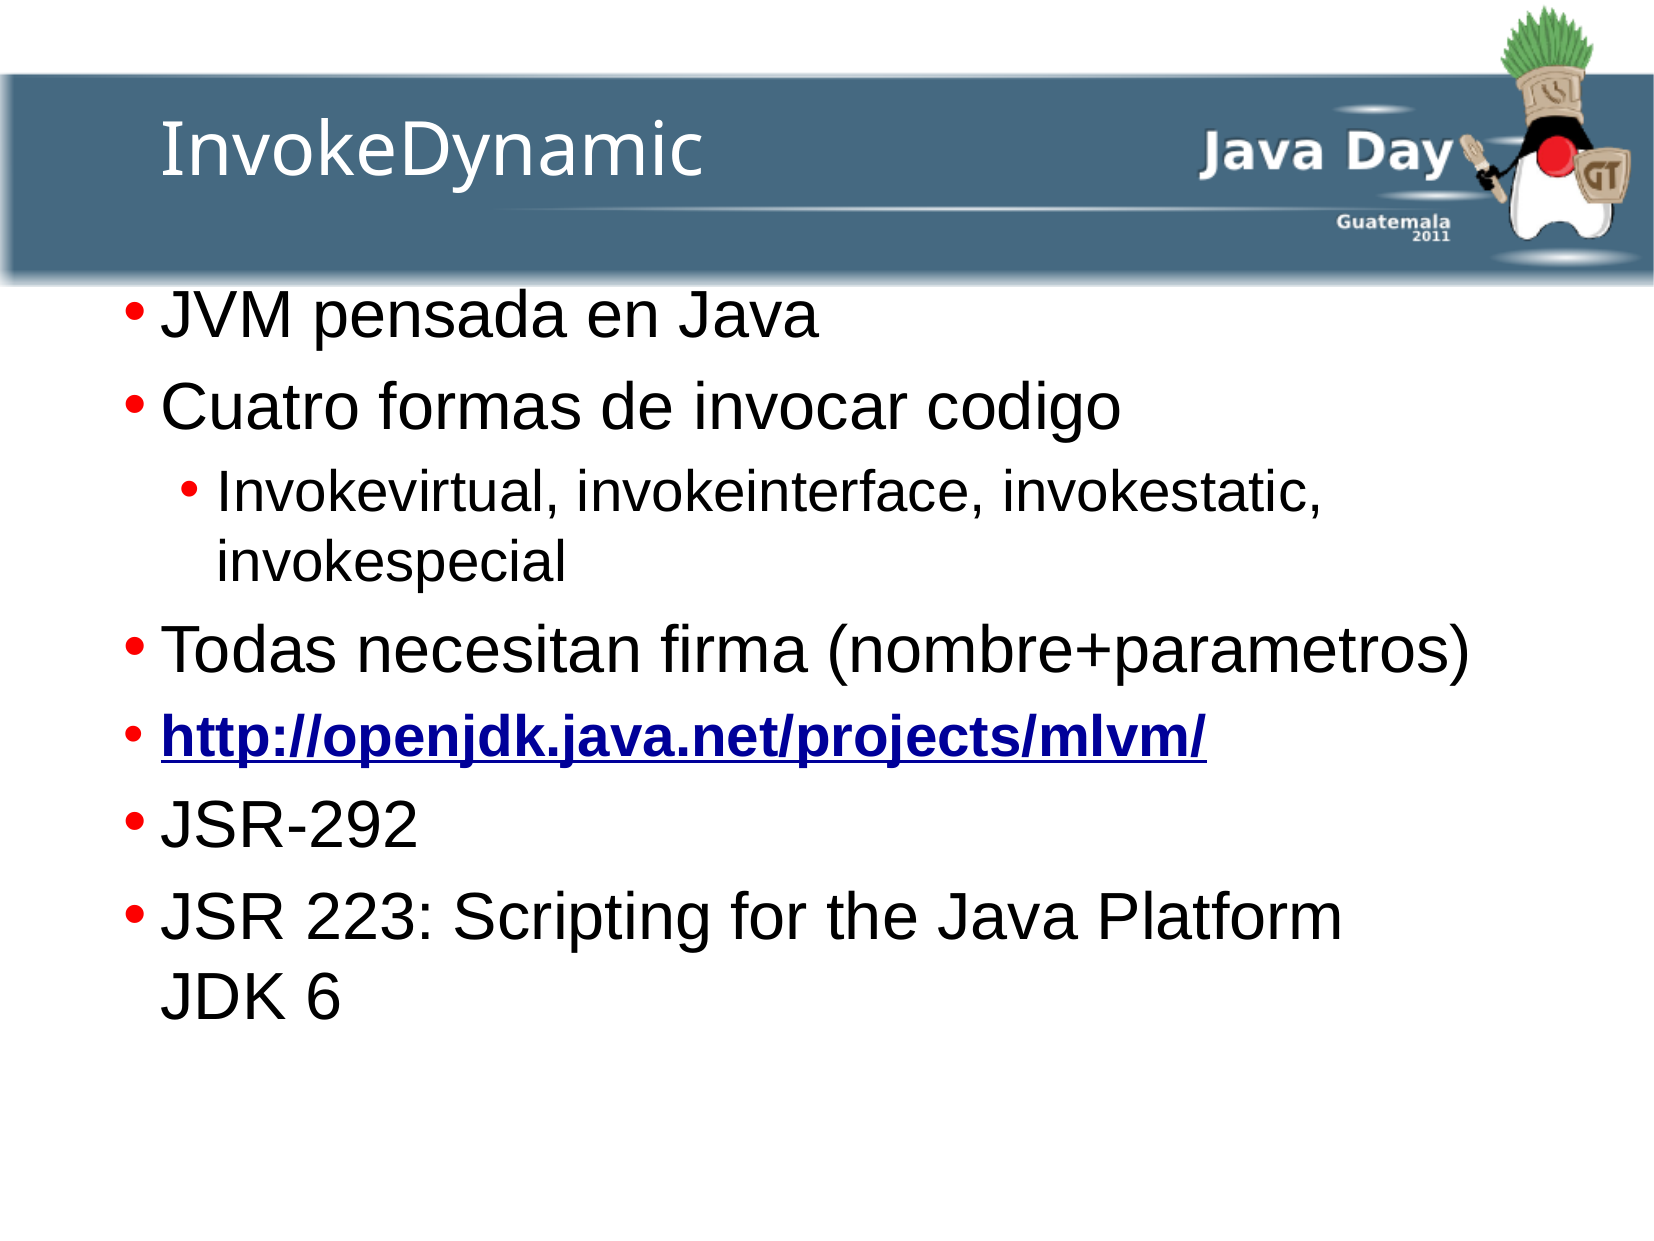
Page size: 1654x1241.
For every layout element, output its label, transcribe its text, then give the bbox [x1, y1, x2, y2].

title InvokeDynamic [160, 97, 1532, 305]
picture [0, 3, 1654, 287]
list JVM pensada en Java Cuatro formas de invocar codigo Invokevirtual, invokeinterface, invokestatic, invokespecial Todas necesitan firma (nombre+parametros) http://openjdk.java.net/projects/mlvm/ JSR-292 JSR 223: Scripting for the Java Platform JDK 6 [123, 268, 1487, 1087]
